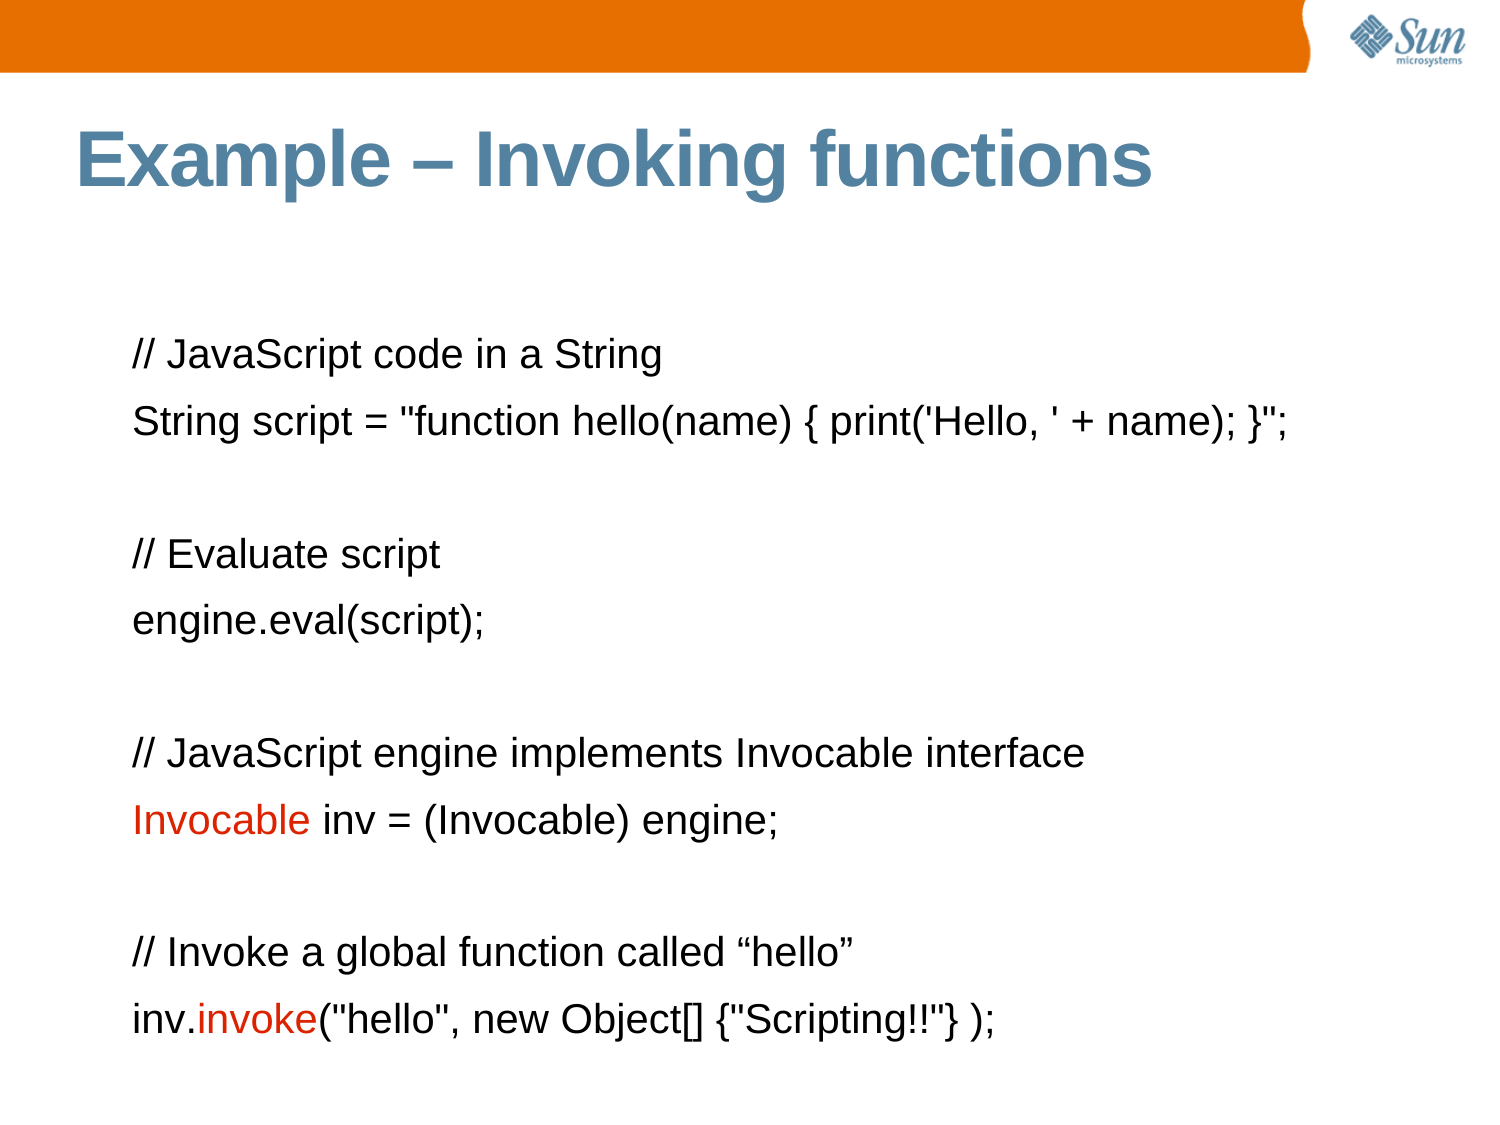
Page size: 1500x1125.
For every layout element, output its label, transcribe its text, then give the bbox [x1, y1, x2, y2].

title Example – Invoking functions [75, 122, 1438, 228]
picture [0, 0, 1500, 75]
list // JavaScript code in a String String script = "function hello(name) { print('Hello, ' + name); }"; // Evaluate script engine.eval(script); // JavaScript engine implements Invocable interface Invocable inv = (Invocable) engine; // Invoke a global function called “hello” inv.invoke("hello", new Object[] {"Scripting!!"} ); [112, 337, 1463, 1052]
